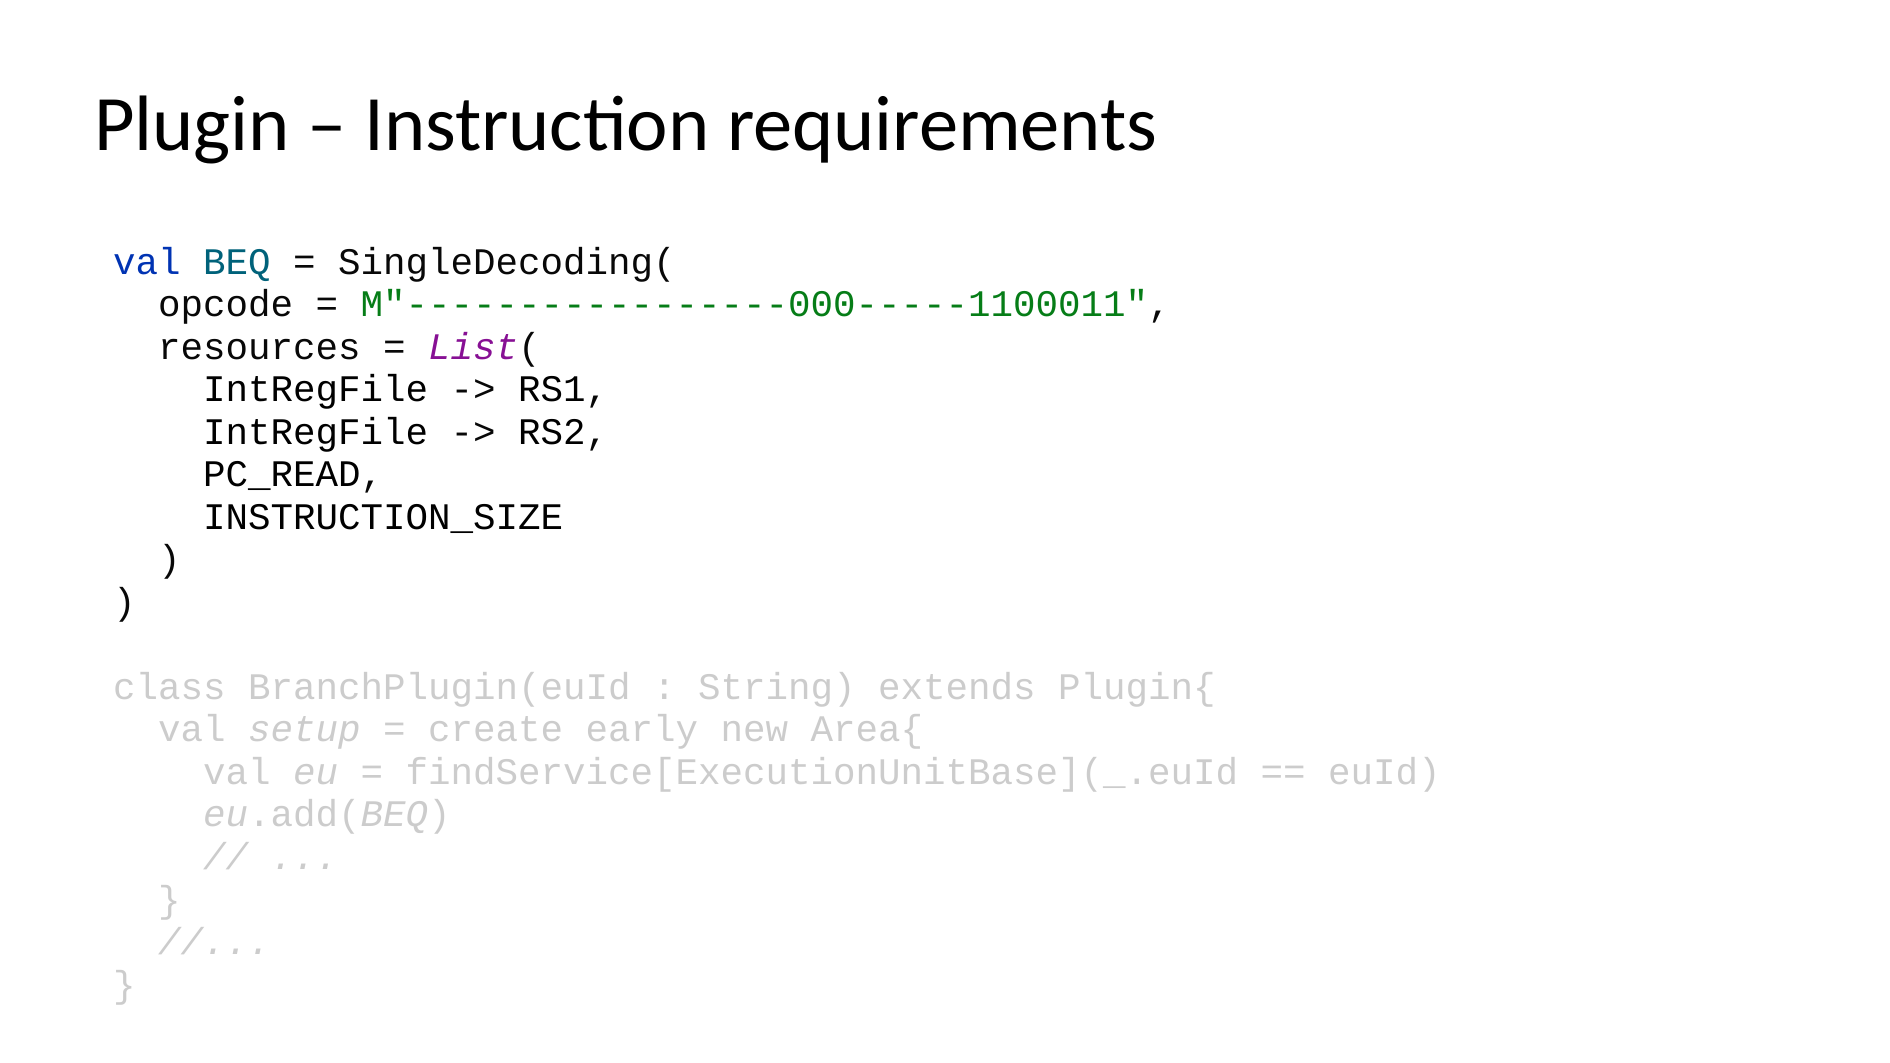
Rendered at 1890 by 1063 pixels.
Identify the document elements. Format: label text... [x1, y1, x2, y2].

title Plugin – Instruction requirements [94, 42, 1796, 220]
text_box val BEQ = SingleDecoding( opcode = M"-----------------000-----1100011", resources = List( IntRegFile -> RS1, IntRegFile -> RS2, PC_READ, INSTRUCTION_SIZE ) ) class BranchPlugin(euId : String) extends Plugin{ val setup = create early new Area{ val eu = findService[ExecutionUnitBase](_.euId == euId) eu.add(BEQ) // ... } //... } [98, 235, 1890, 1016]
